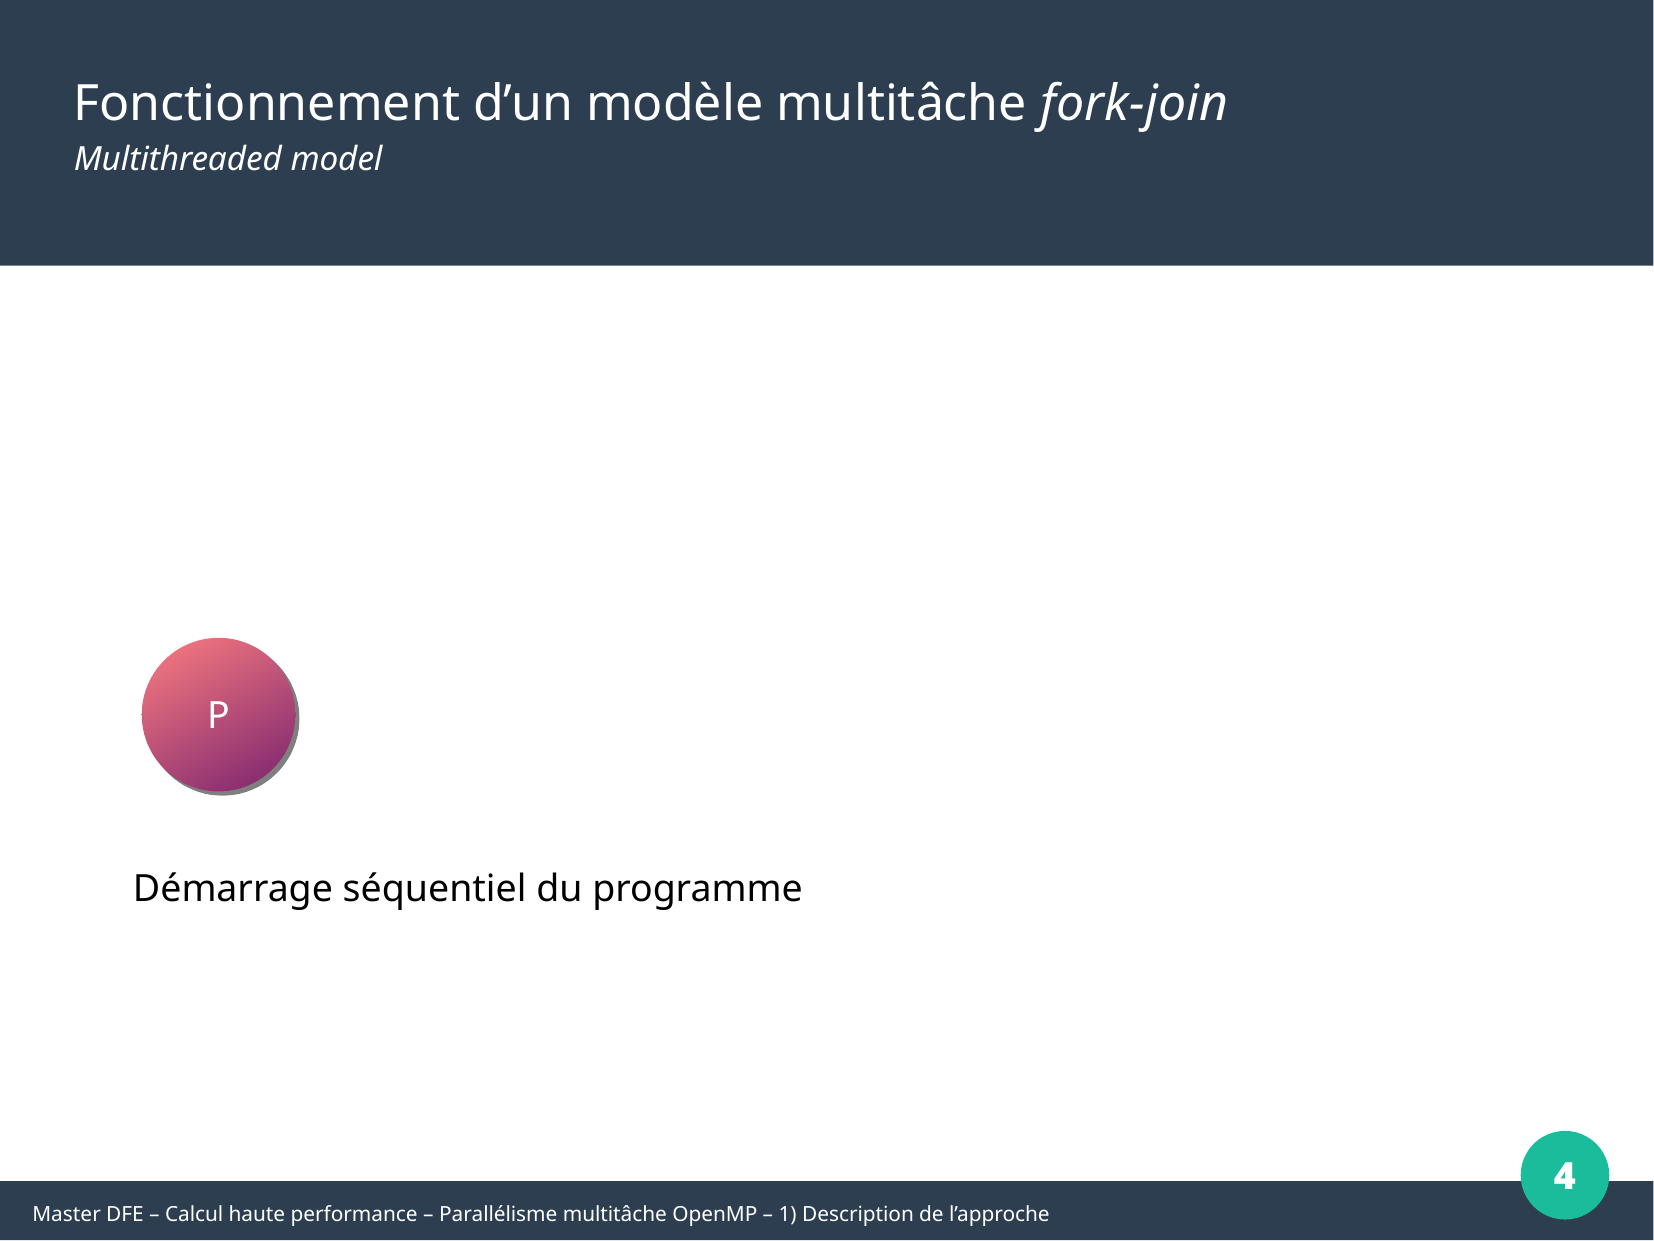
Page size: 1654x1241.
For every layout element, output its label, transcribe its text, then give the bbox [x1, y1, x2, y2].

text_box Fonctionnement d’un modèle multitâche fork-join Multithreaded model [59, 59, 1477, 187]
text_box P [141, 637, 296, 792]
text_box Master DFE – Calcul haute performance – Parallélisme multitâche OpenMP – 1) Description de l’approche [17, 1191, 1436, 1235]
text_box Démarrage séquentiel du programme [118, 854, 821, 1022]
